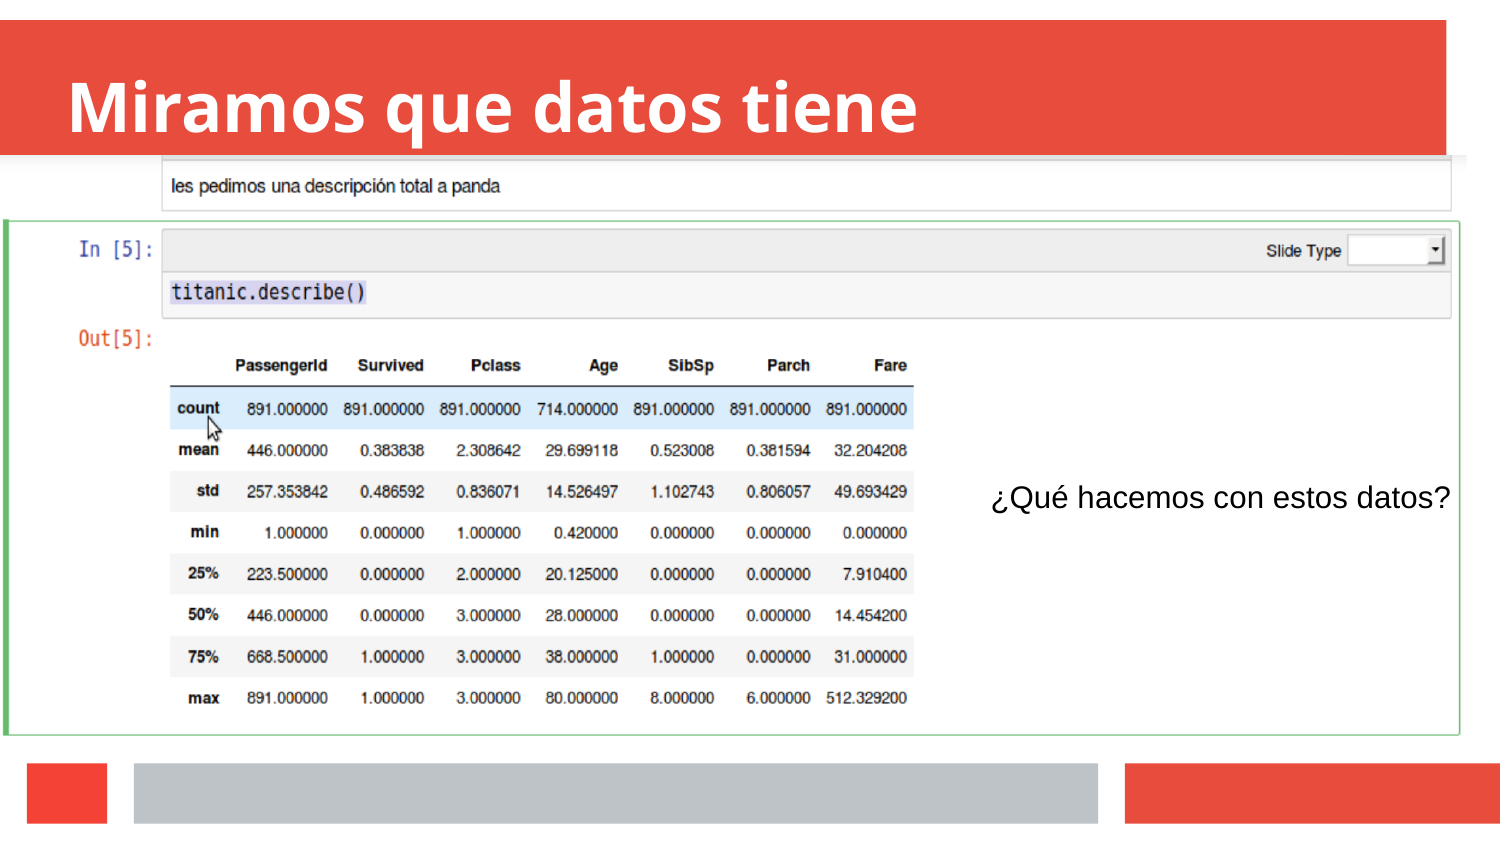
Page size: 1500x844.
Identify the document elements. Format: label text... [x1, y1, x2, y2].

picture [0, 155, 1488, 739]
subtitle ¿Qué hacemos con estos datos? [978, 465, 1486, 534]
title Miramos que datos tiene [53, 140, 1447, 241]
